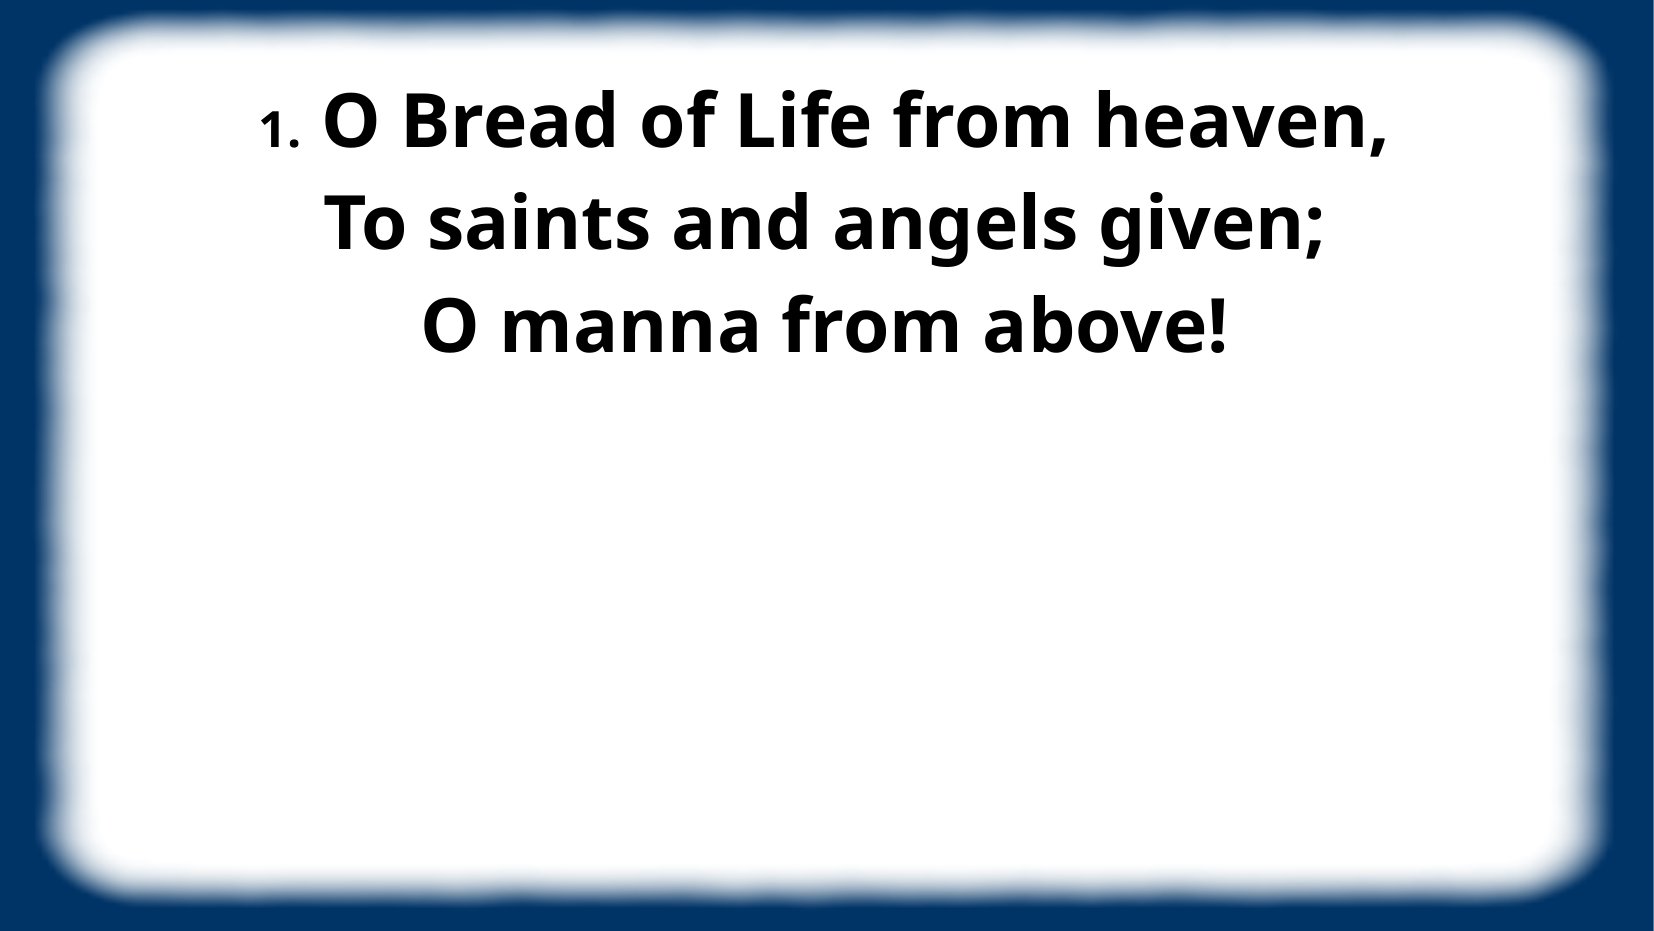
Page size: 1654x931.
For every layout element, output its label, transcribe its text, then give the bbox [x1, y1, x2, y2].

text_box 1. O Bread of Life from heaven, To saints and angels given; O manna from above! [105, 60, 1546, 375]
picture [0, 0, 1654, 931]
